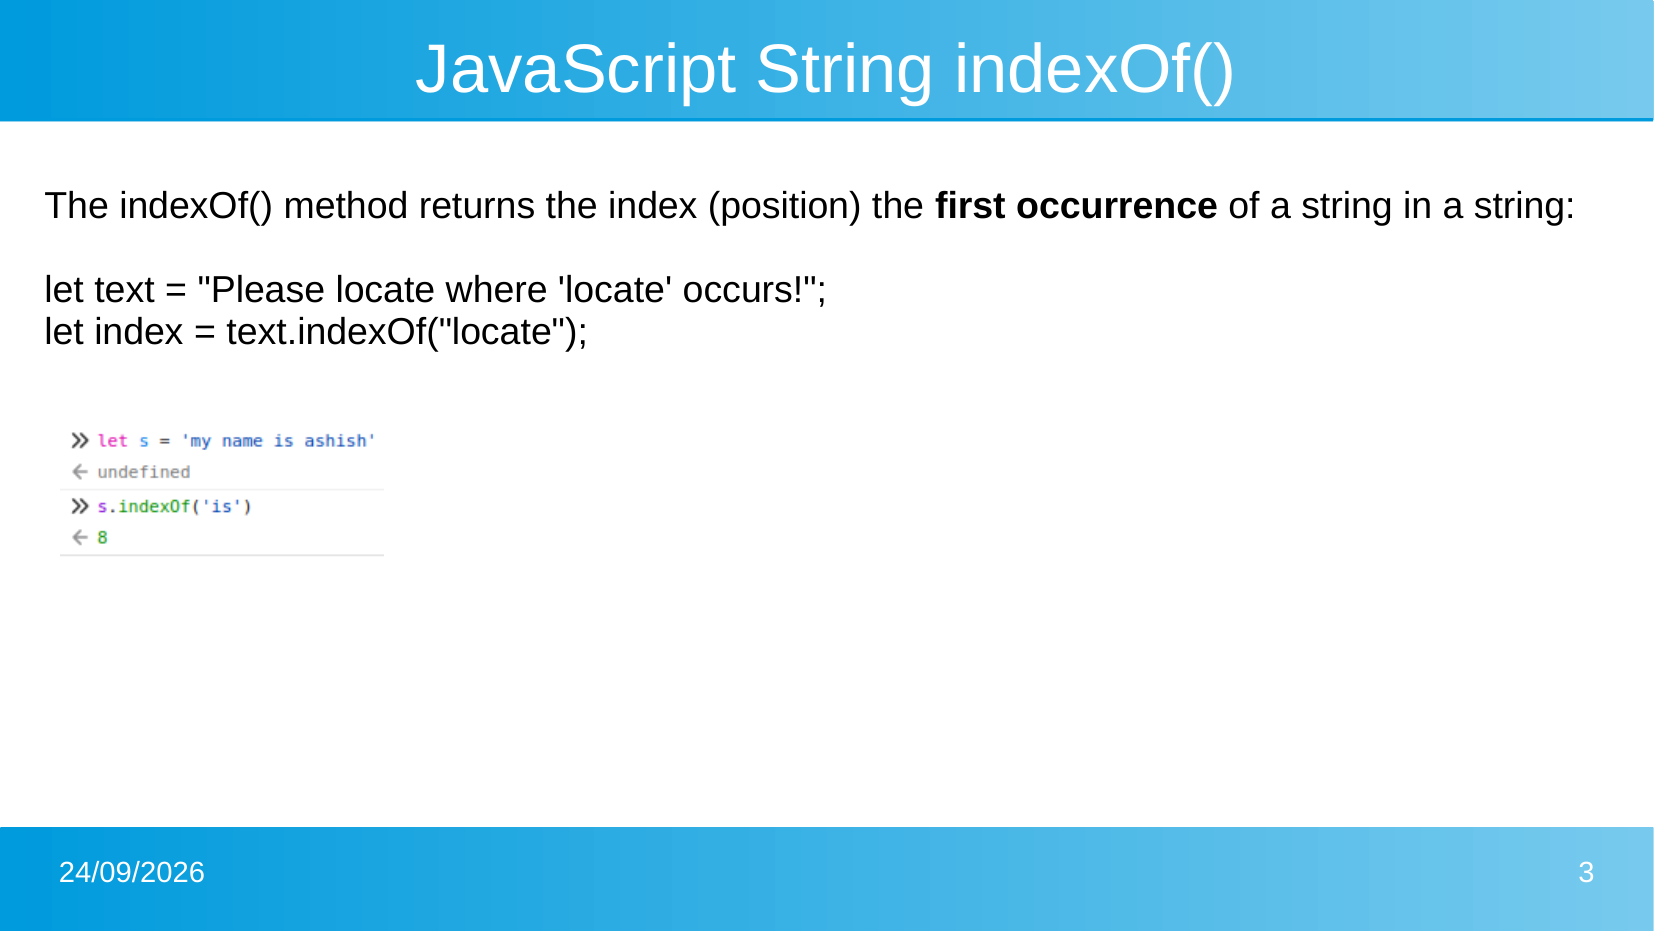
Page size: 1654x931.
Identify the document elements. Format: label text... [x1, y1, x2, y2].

picture [60, 425, 384, 562]
title JavaScript String indexOf() [59, 29, 1595, 108]
text_box The indexOf() method returns the index (position) the first occurrence of a string in a string: let text = "Please locate where 'locate' occurs!"; let index = text.indexOf("locate"); [29, 177, 1595, 360]
